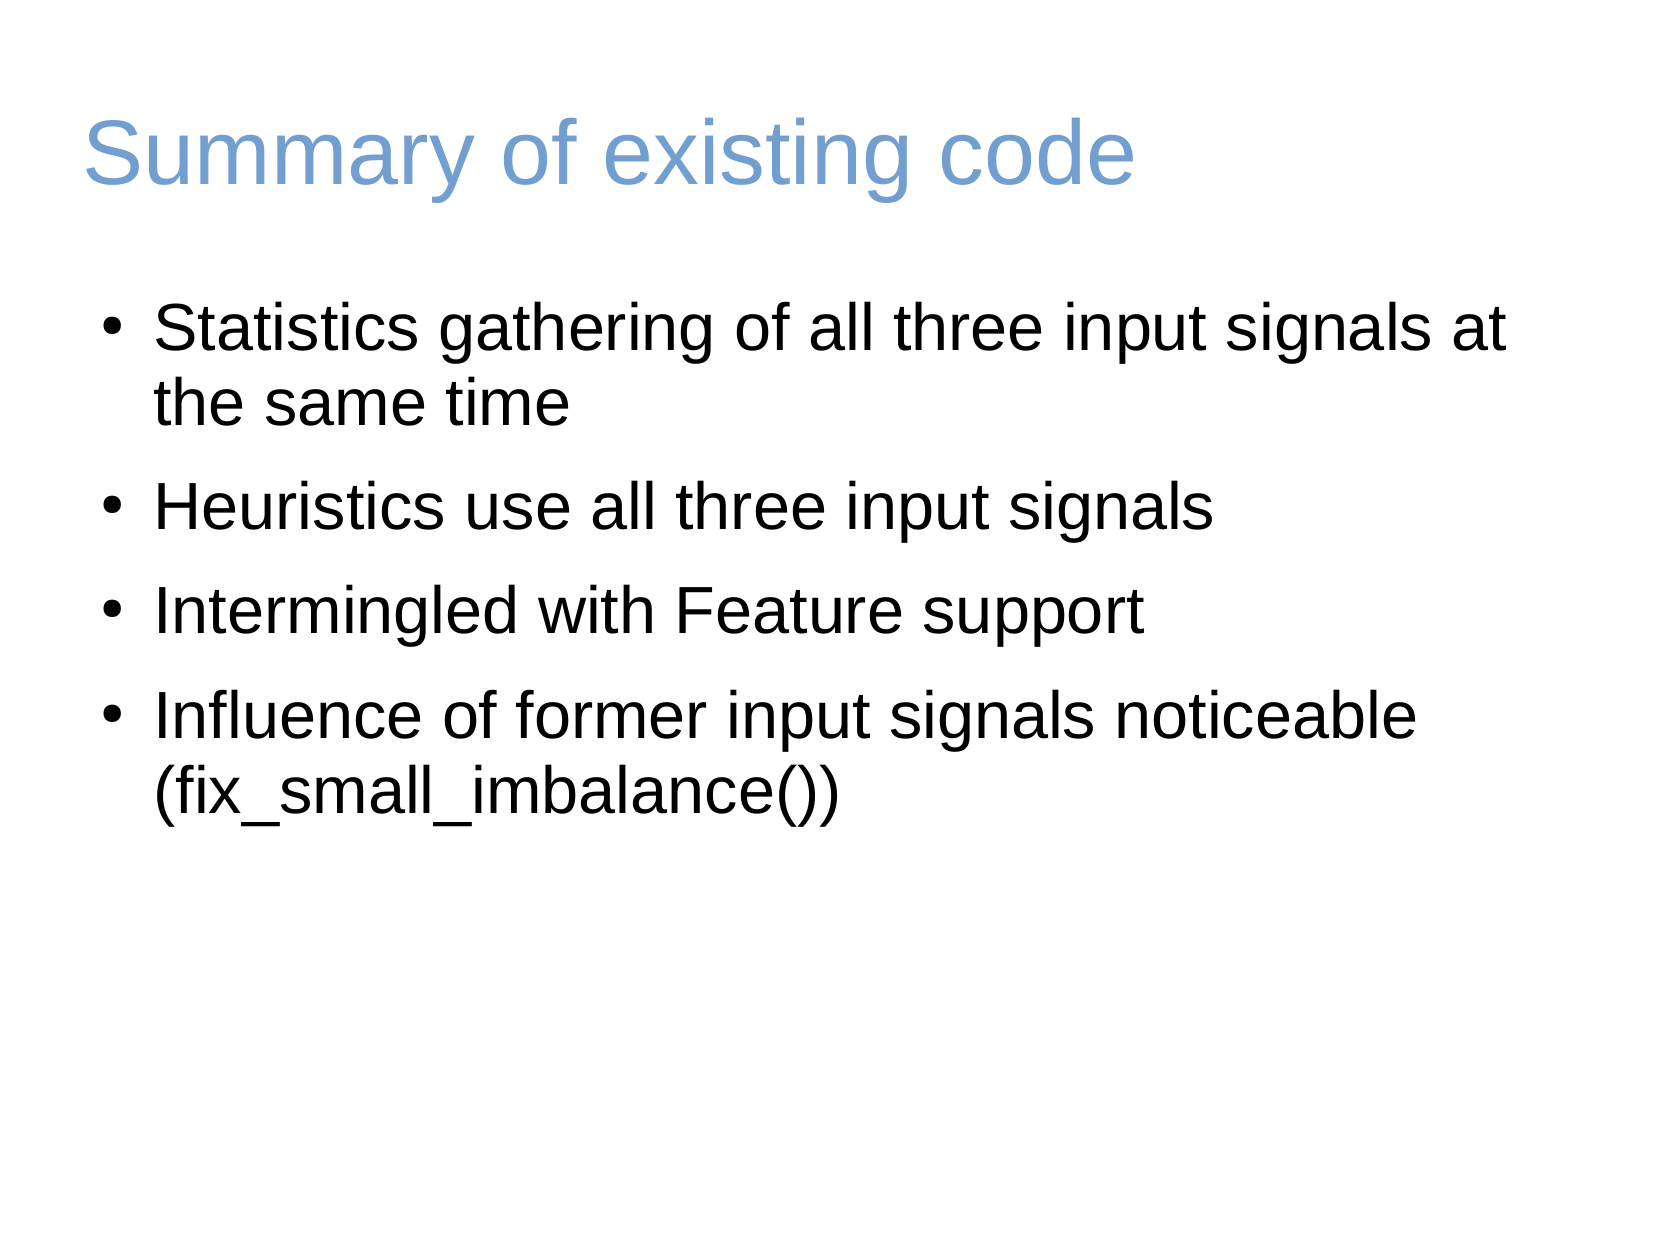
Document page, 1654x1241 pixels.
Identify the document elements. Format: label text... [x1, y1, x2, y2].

list Statistics gathering of all three input signals at the same time Heuristics use all three input signals Intermingled with Feature support Influence of former input signals noticeable (fix_small_imbalance()) [82, 290, 1571, 1010]
title Summary of existing code [82, 49, 1571, 257]
